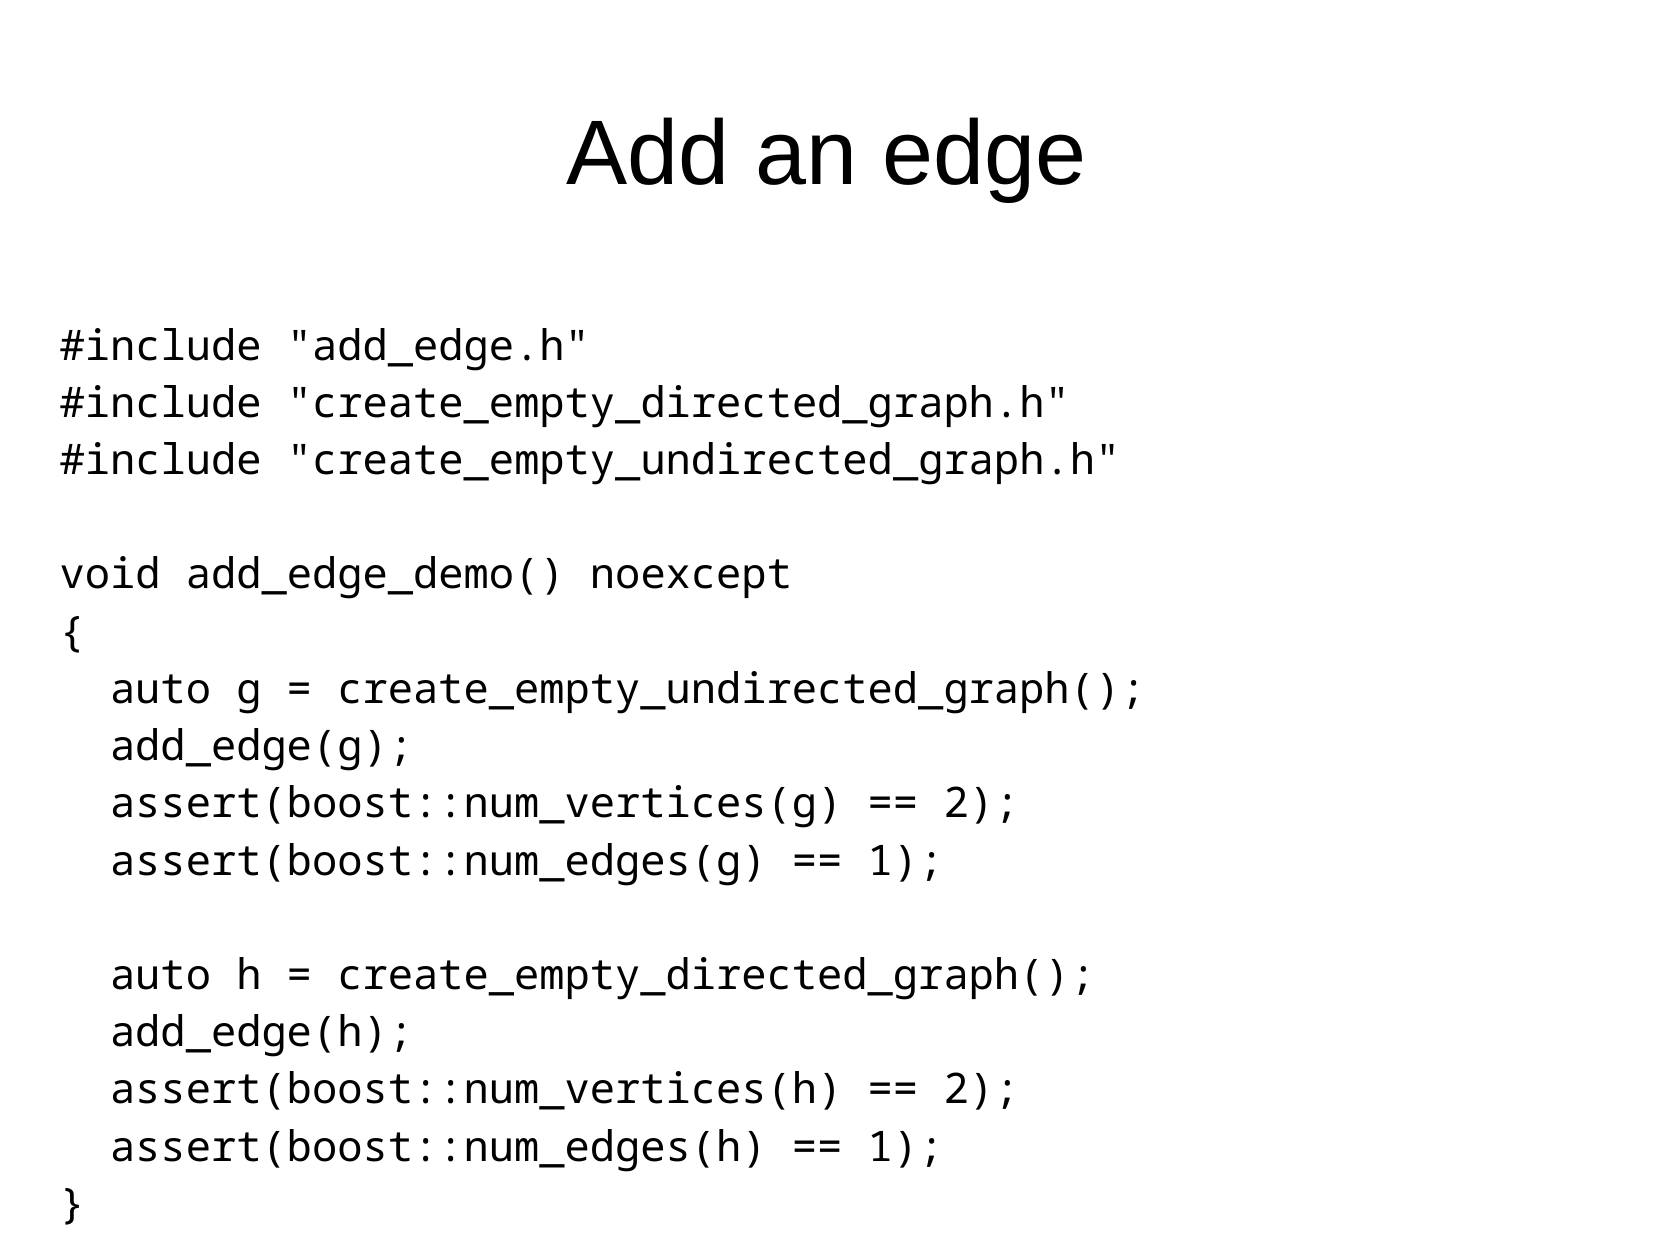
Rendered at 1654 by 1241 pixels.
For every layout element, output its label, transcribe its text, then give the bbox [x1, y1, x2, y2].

title Add an edge [82, 49, 1571, 257]
list #include "add_edge.h" #include "create_empty_directed_graph.h" #include "create_empty_undirected_graph.h" void add_edge_demo() noexcept { auto g = create_empty_undirected_graph(); add_edge(g); assert(boost::num_vertices(g) == 2); assert(boost::num_edges(g) == 1); auto h = create_empty_directed_graph(); add_edge(h); assert(boost::num_vertices(h) == 2); assert(boost::num_edges(h) == 1); } [0, 315, 1654, 1241]
